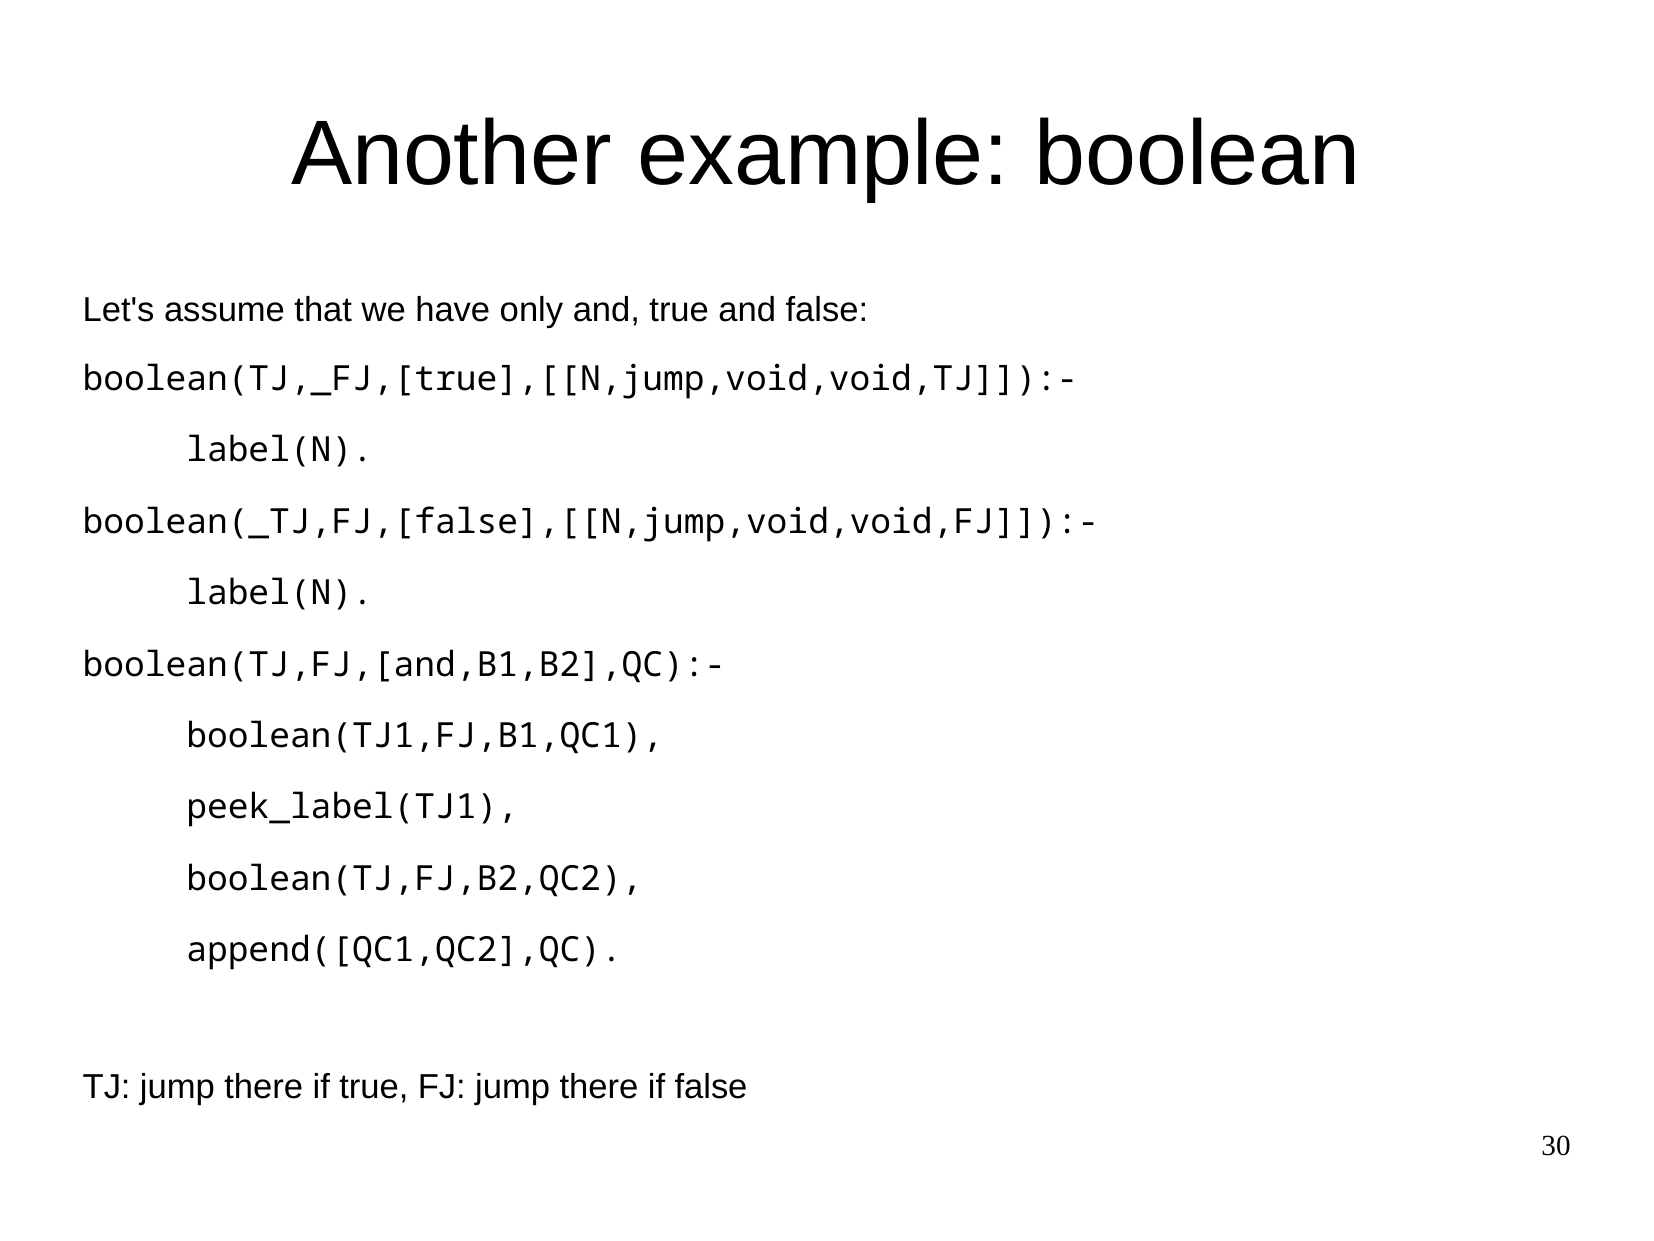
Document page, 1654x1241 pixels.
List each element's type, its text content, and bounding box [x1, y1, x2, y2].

list Let's assume that we have only and, true and false: boolean(TJ,_FJ,[true],[[N,jump,void,void,TJ]]):- label(N). boolean(_TJ,FJ,[false],[[N,jump,void,void,FJ]]):- label(N). boolean(TJ,FJ,[and,B1,B2],QC):- boolean(TJ1,FJ,B1,QC1), peek_label(TJ1), boolean(TJ,FJ,B2,QC2), append([QC1,QC2],QC). TJ: jump there if true, FJ: jump there if false [82, 290, 1571, 1109]
title Another example: boolean [82, 49, 1571, 257]
